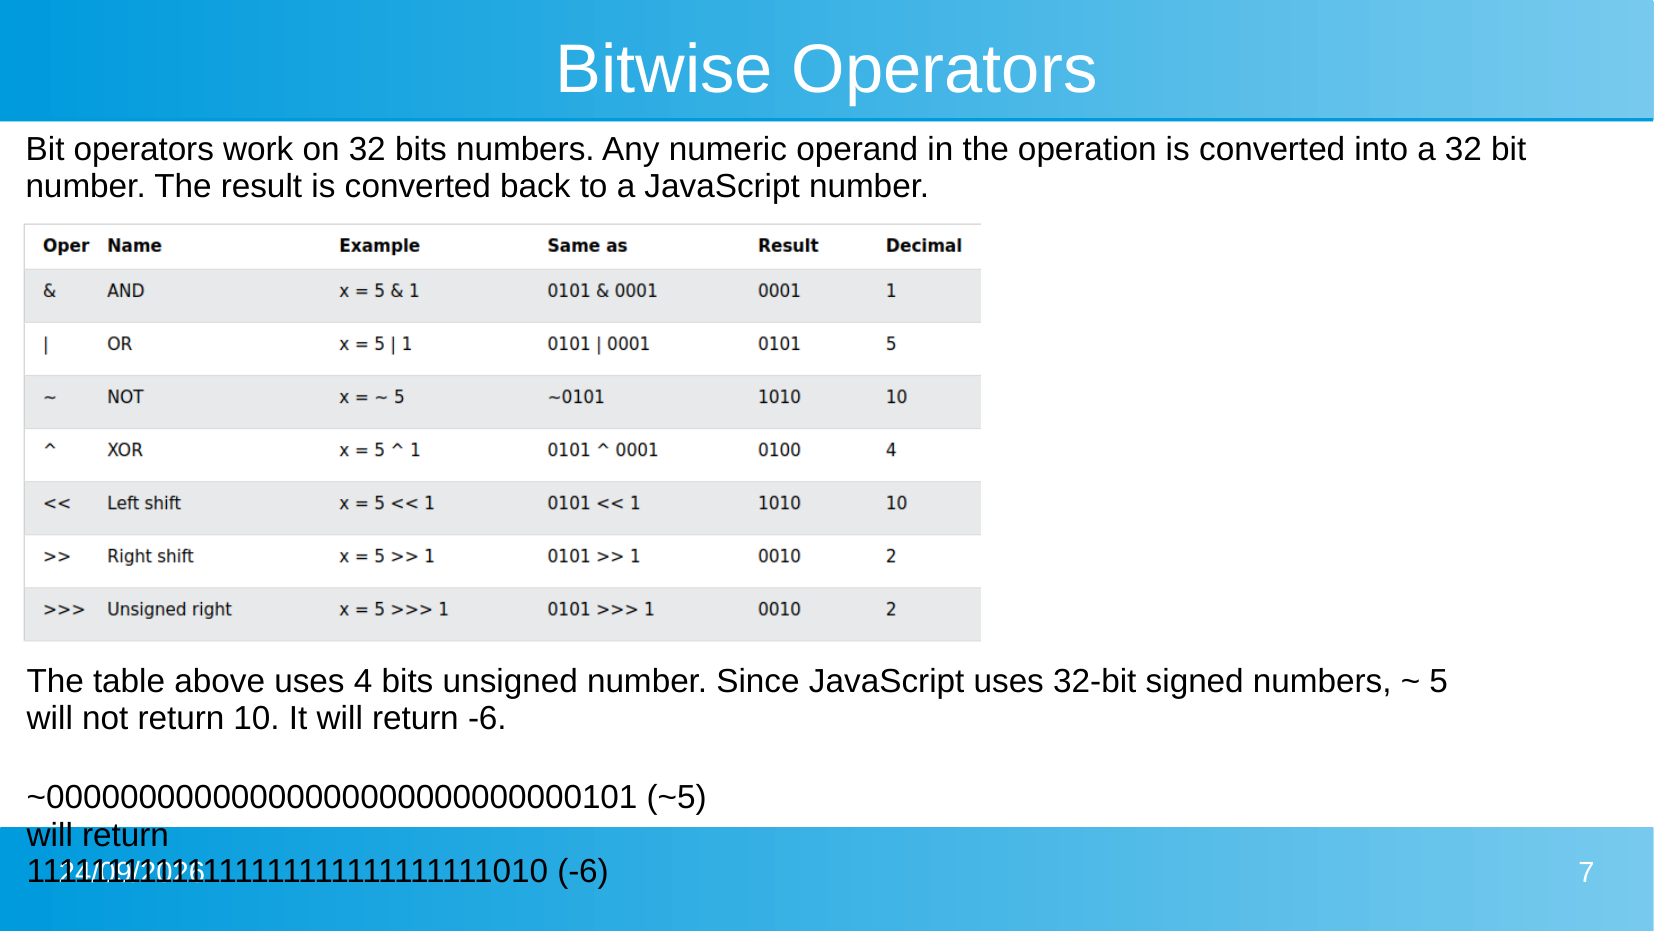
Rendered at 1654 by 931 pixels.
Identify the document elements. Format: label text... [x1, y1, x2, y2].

title Bitwise Operators [59, 29, 1595, 108]
picture [17, 218, 981, 646]
text_box The table above uses 4 bits unsigned number. Since JavaScript uses 32-bit signed numbers, ~ 5 will not return 10. It will return -6. ~00000000000000000000000000000101 (~5) will return 11111111111111111111111111111010 (-6) [11, 655, 1518, 898]
text_box Bit operators work on 32 bits numbers. Any numeric operand in the operation is converted into a 32 bit number. The result is converted back to a JavaScript number. [10, 123, 1547, 213]
